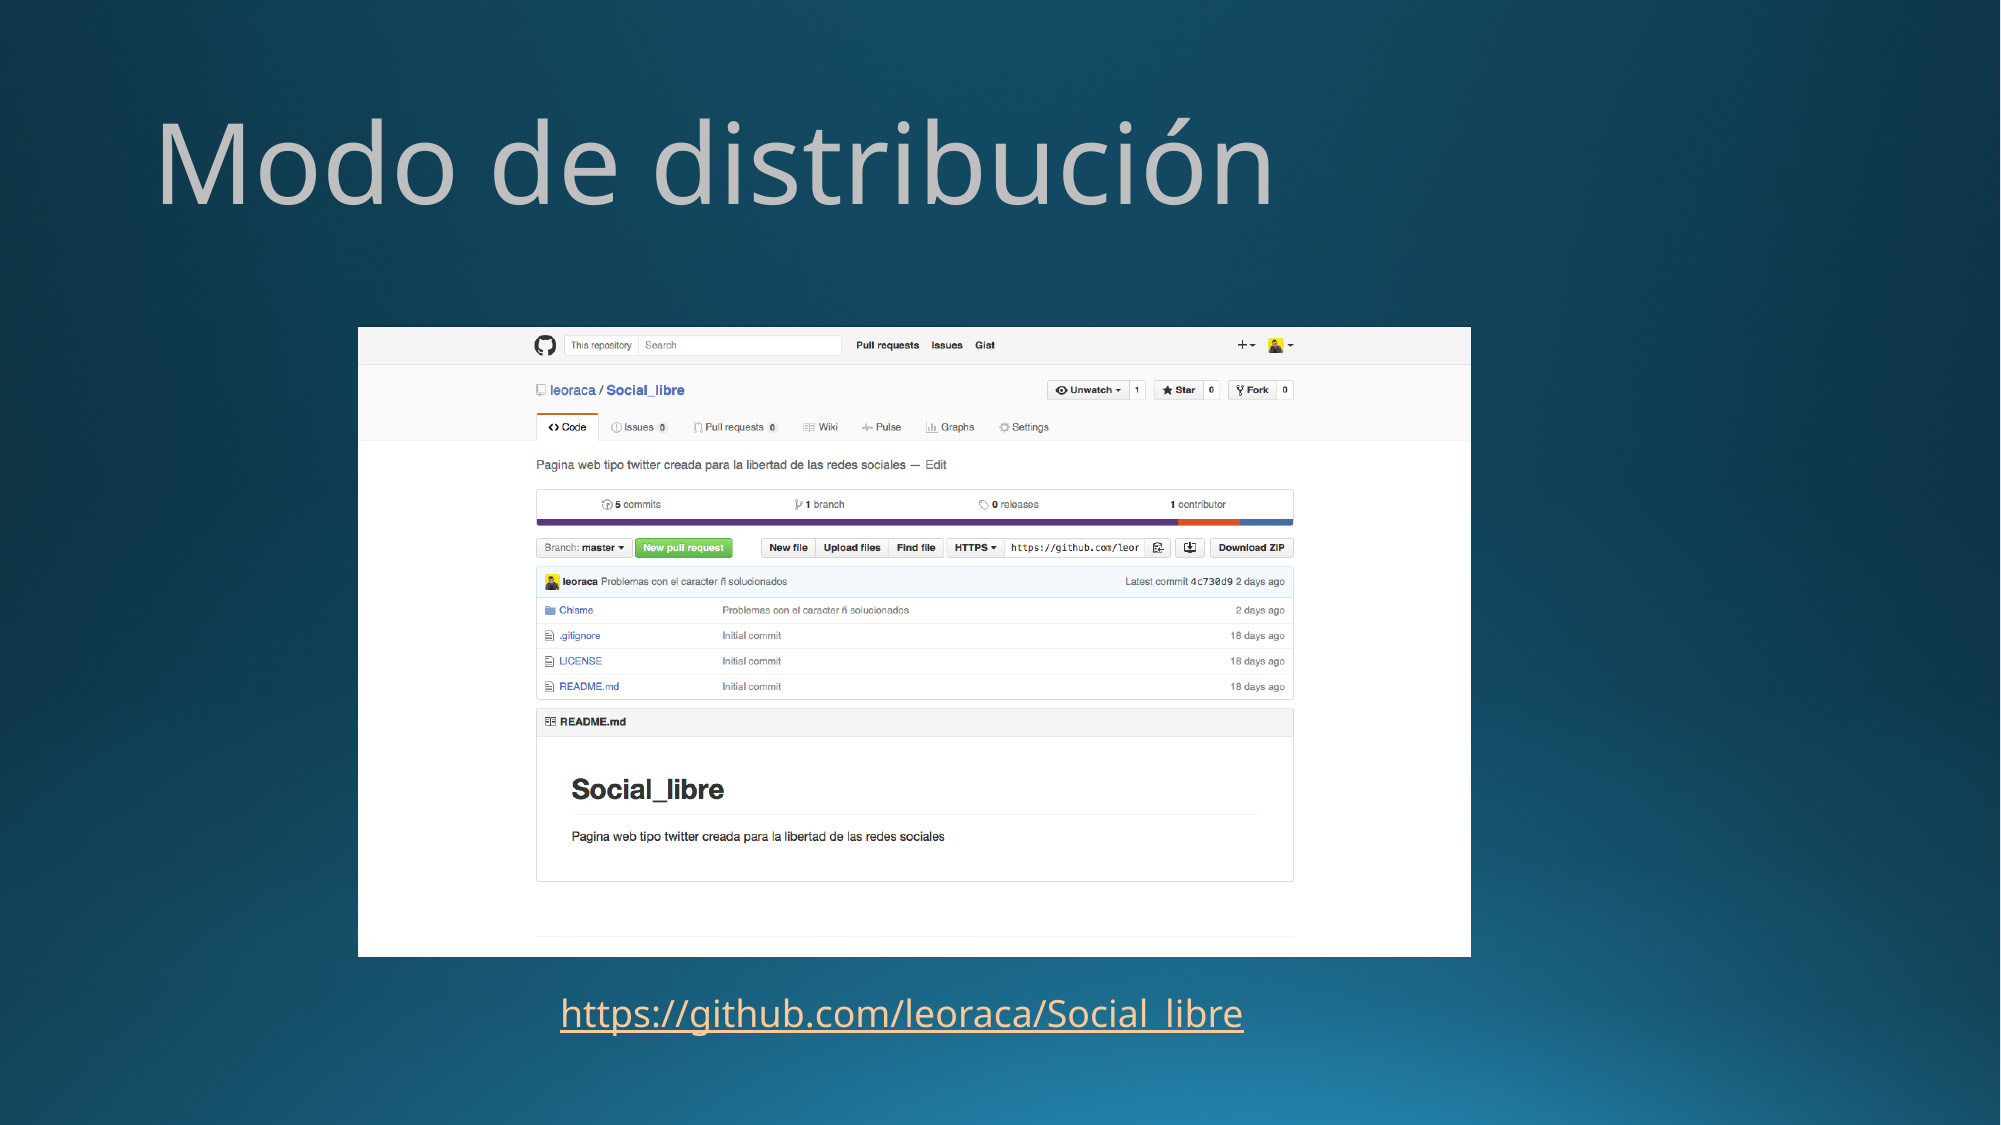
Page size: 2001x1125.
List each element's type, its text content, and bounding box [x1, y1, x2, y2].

picture [0, 0, 2001, 1125]
list [183, 299, 1863, 1014]
text_box https://github.com/leoraca/Social_libre [545, 982, 1682, 1094]
title Modo de distribución [137, 59, 1863, 278]
